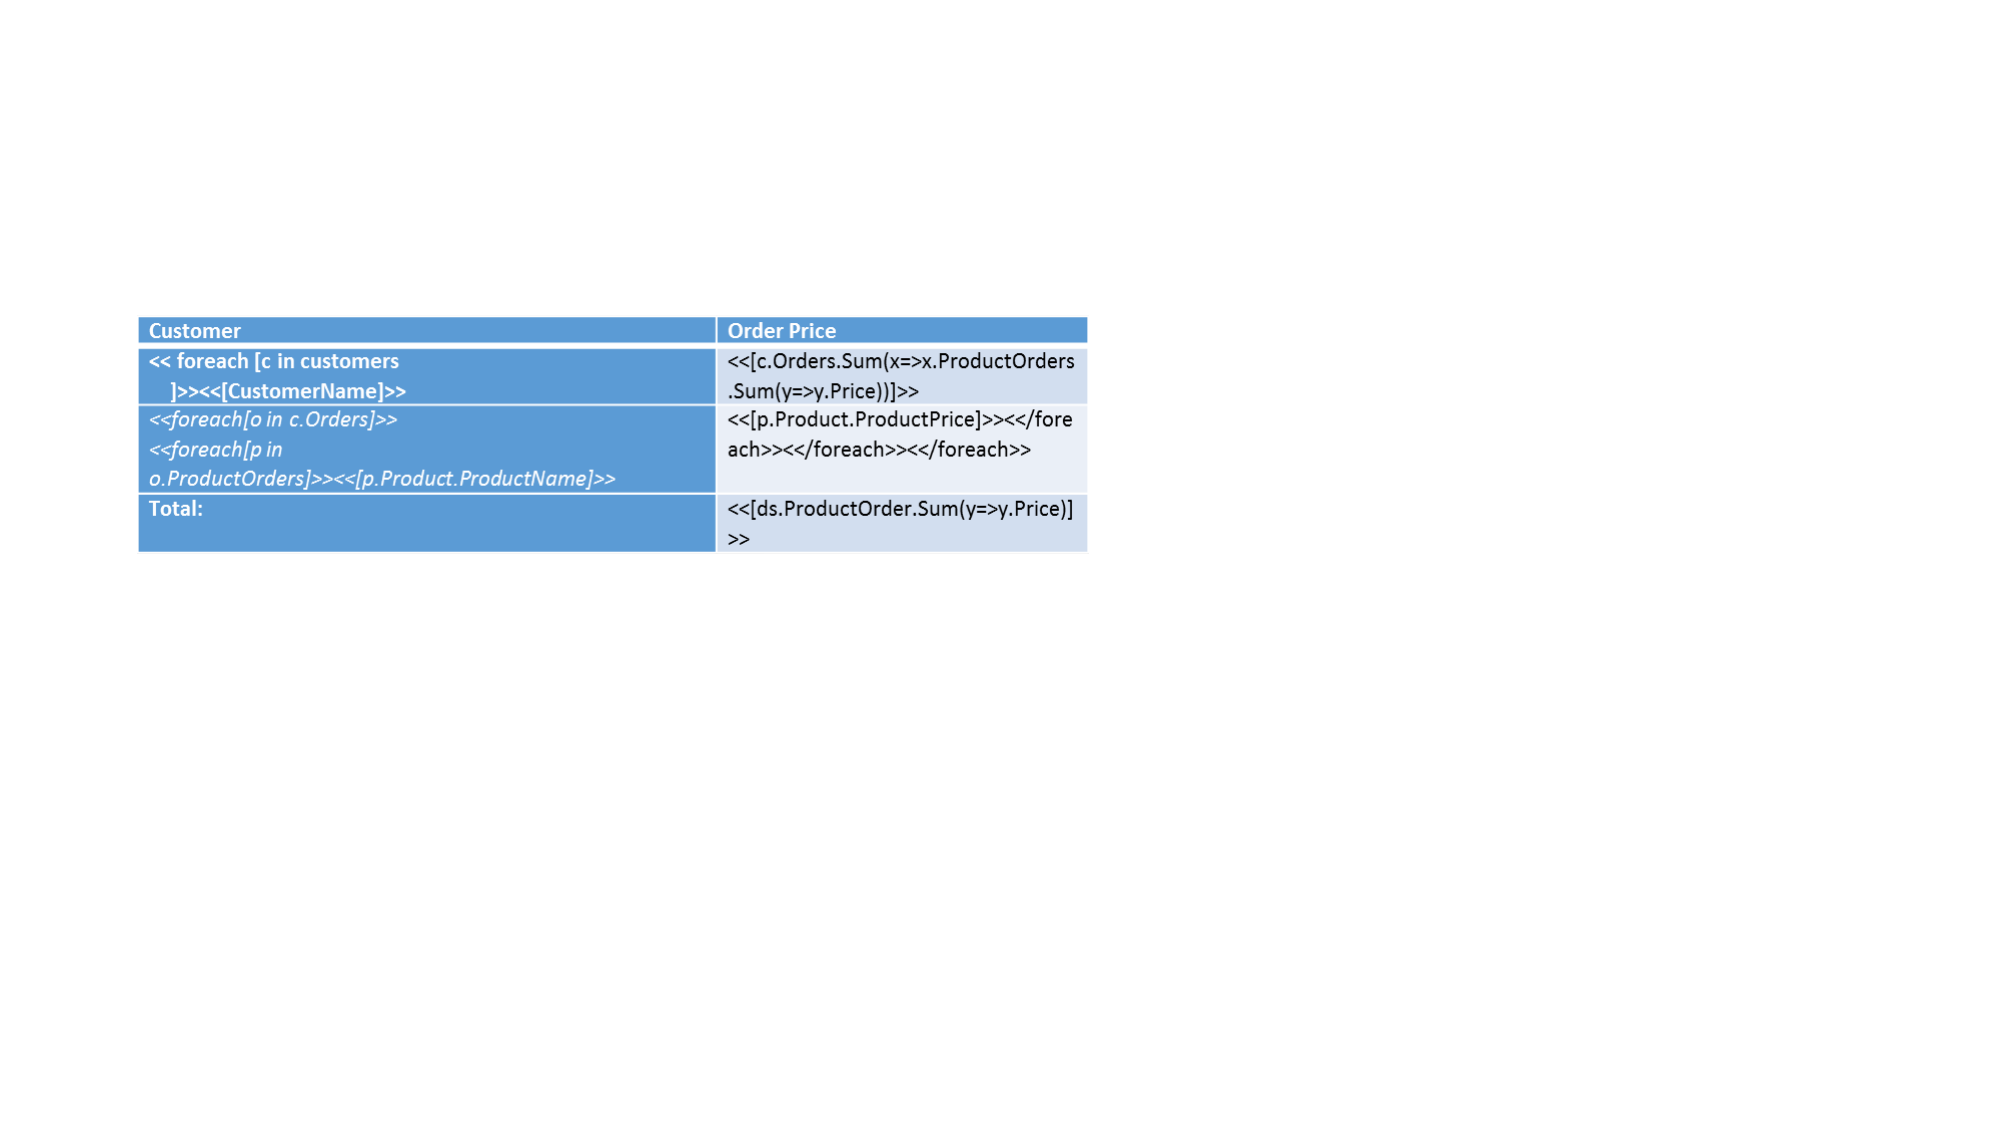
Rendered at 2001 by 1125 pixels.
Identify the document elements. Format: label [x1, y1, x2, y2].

picture [137, 309, 1089, 566]
